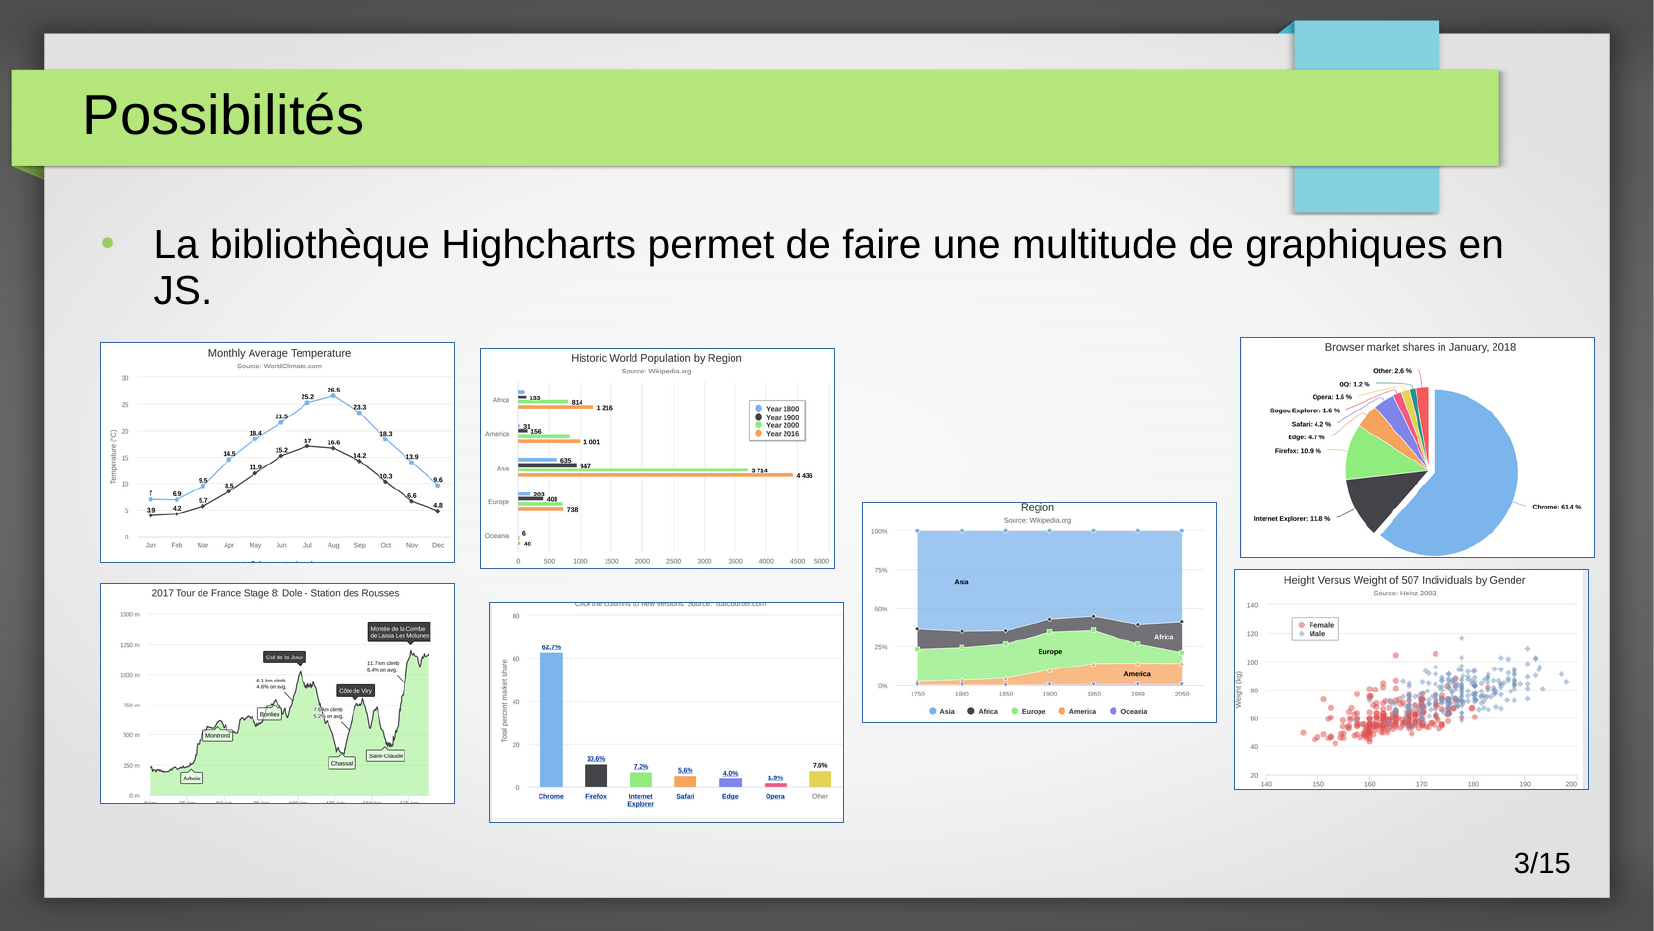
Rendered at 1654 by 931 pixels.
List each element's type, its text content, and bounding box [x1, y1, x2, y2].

list La bibliothèque Highcharts permet de faire une multitude de graphiques en JS. [82, 221, 1571, 761]
title Possibilités [82, 70, 1264, 160]
picture [0, 0, 1654, 931]
